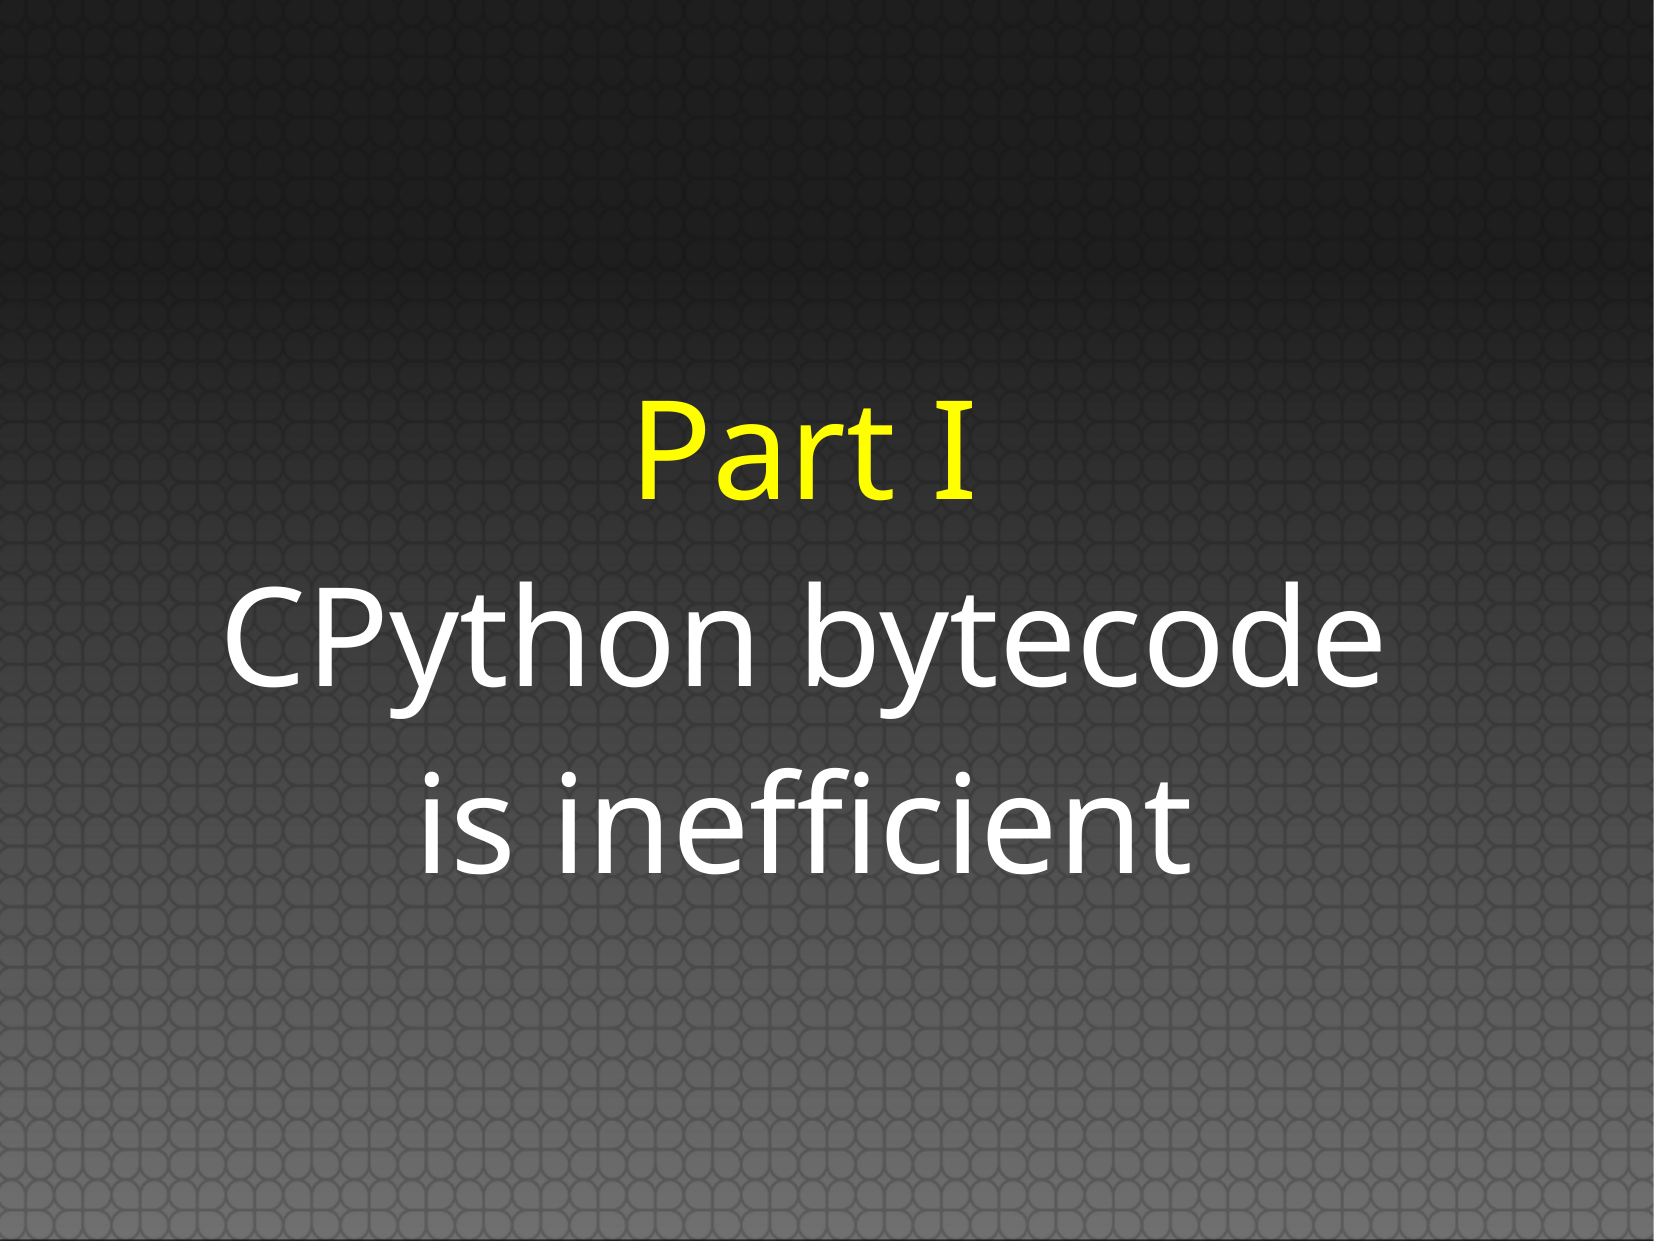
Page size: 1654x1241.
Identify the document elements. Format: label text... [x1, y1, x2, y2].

text_box Part I CPython bytecode is inefficient [71, 344, 1537, 850]
picture [0, 0, 1654, 1241]
